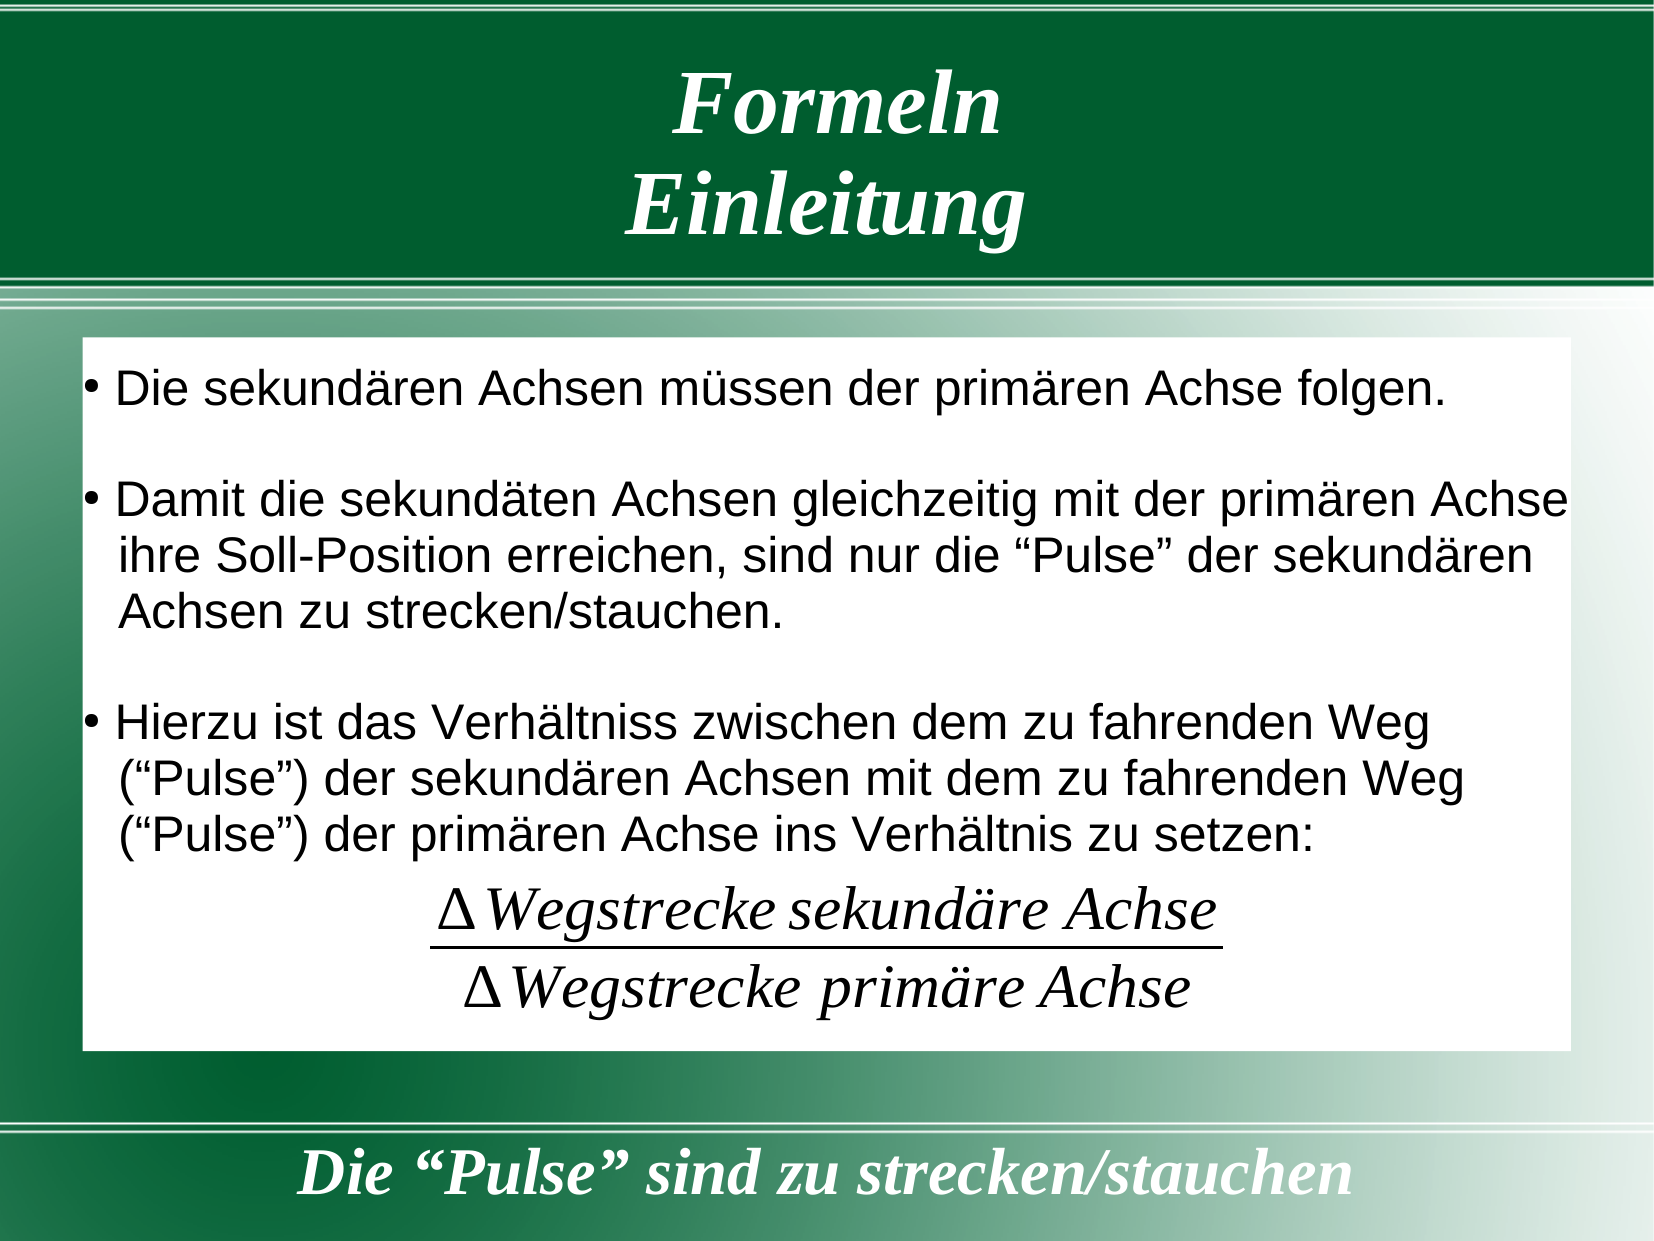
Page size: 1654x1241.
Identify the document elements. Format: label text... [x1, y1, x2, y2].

text_box Die sekundären Achsen müssen der primären Achse folgen. Damit die sekundäten Achsen gleichzeitig mit der primären Achse ihre Soll-Position erreichen, sind nur die “Pulse” der sekundären Achsen zu strecken/stauchen. Hierzu ist das Verhältniss zwischen dem zu fahrenden Weg (“Pulse”) der sekundären Achsen mit dem zu fahrenden Weg (“Pulse”) der primären Achse ins Verhältnis zu setzen: [82, 337, 1571, 1052]
chart [420, 874, 1232, 1021]
title Die “Pulse” sind zu strecken/stauchen [11, 1068, 1642, 1241]
title Formeln Einleitung [82, 49, 1571, 257]
picture [0, 0, 1654, 1241]
